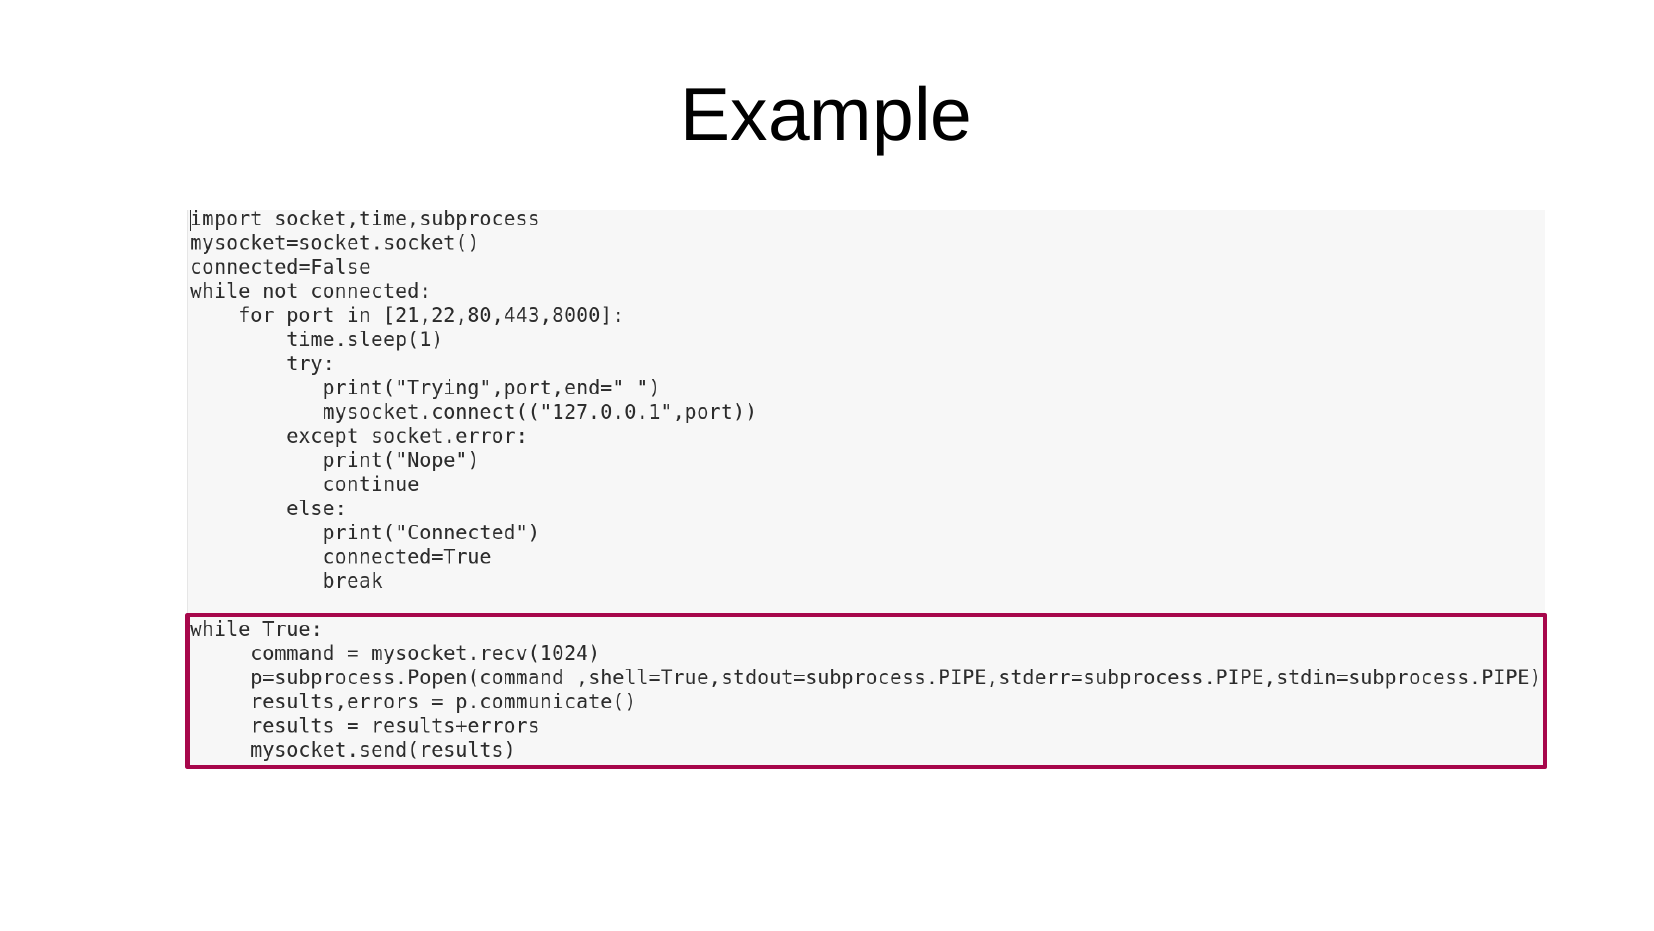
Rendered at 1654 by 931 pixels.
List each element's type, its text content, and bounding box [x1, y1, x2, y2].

picture [187, 210, 1546, 615]
title Example [82, 37, 1571, 193]
text_box [187, 615, 1546, 768]
